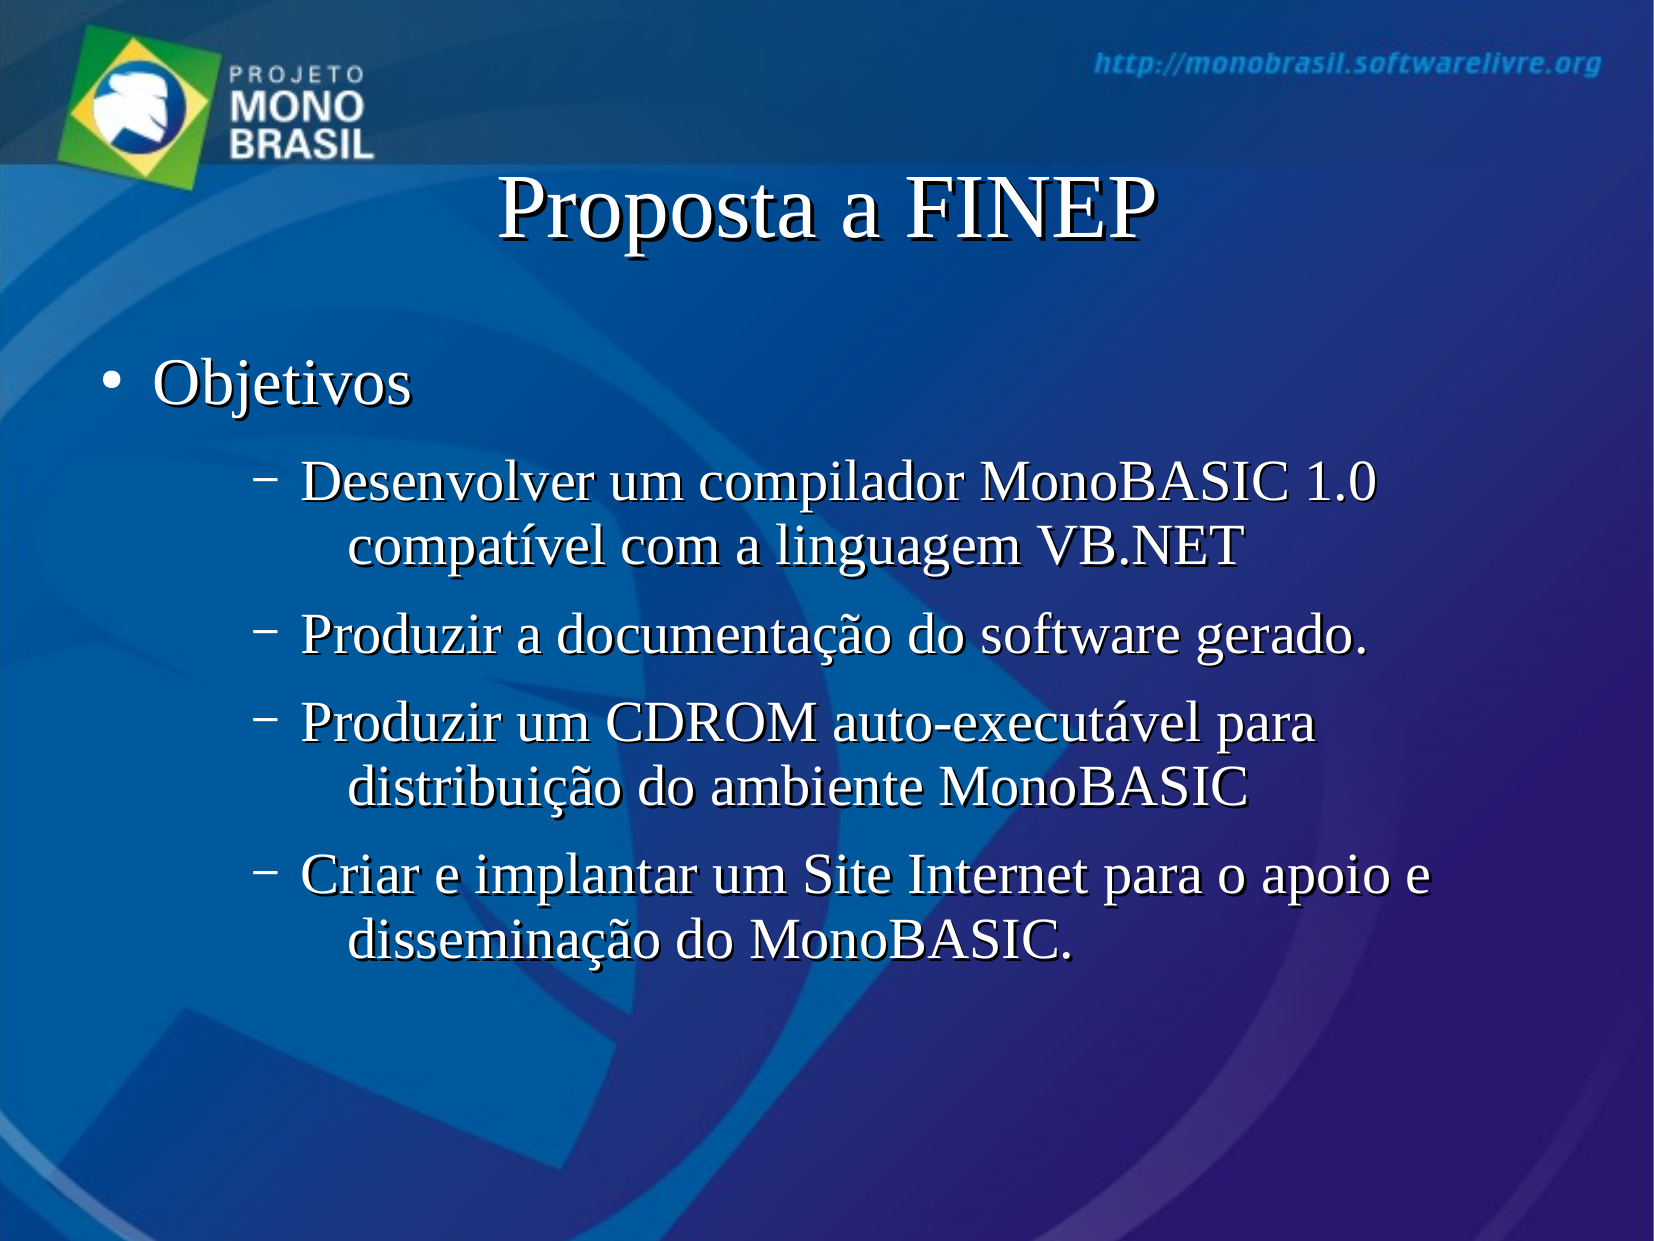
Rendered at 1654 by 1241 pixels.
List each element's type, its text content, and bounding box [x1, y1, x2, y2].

picture [0, 0, 1654, 1241]
title Proposta a FINEP [121, 102, 1534, 311]
list Objetivos Desenvolver um compilador MonoBASIC 1.0 compatível com a linguagem VB.NET Produzir a documentação do software gerado. Produzir um CDROM auto-executável para distribuição do ambiente MonoBASIC Criar e implantar um Site Internet para o apoio e disseminação do MonoBASIC. [64, 344, 1534, 1127]
